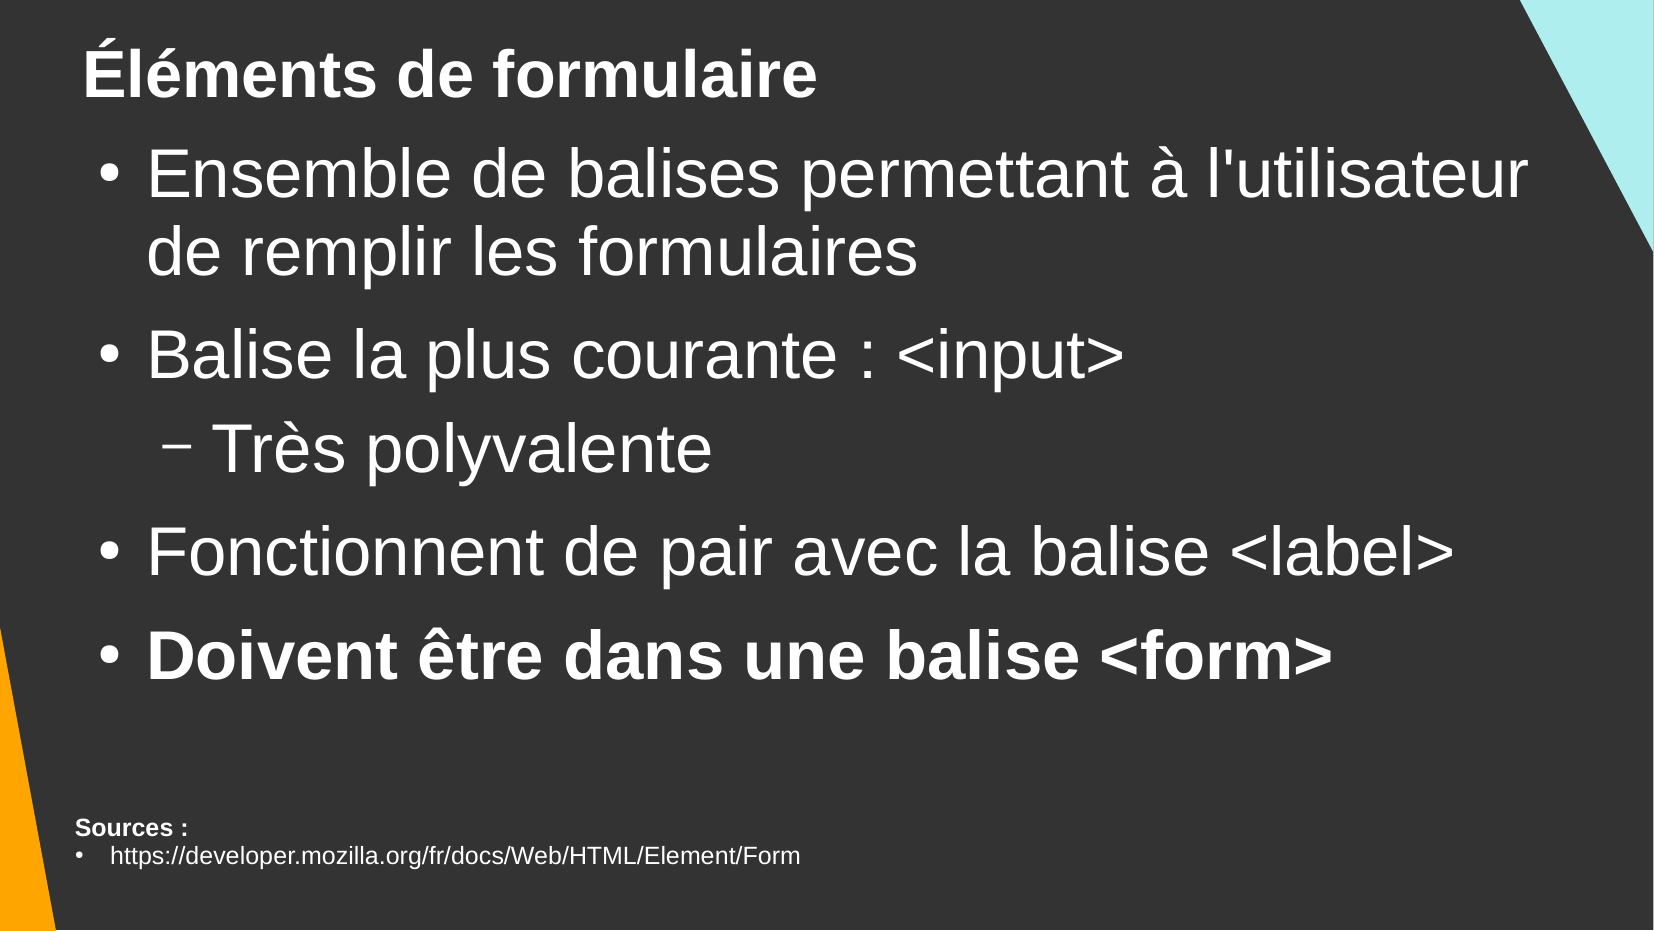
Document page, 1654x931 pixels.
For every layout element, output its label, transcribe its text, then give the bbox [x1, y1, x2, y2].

list Ensemble de balises permettant à l'utilisateur de remplir les formulaires Balise la plus courante : <input> Très polyvalente Fonctionnent de pair avec la balise <label> Doivent être dans une balise <form> [80, 135, 1605, 700]
title Éléments de formulaire [82, 37, 1588, 130]
text_box [0, 627, 57, 931]
text_box Sources : https://developer.mozilla.org/fr/docs/Web/HTML/Element/Form [60, 806, 1546, 877]
text_box [1519, 0, 1654, 254]
